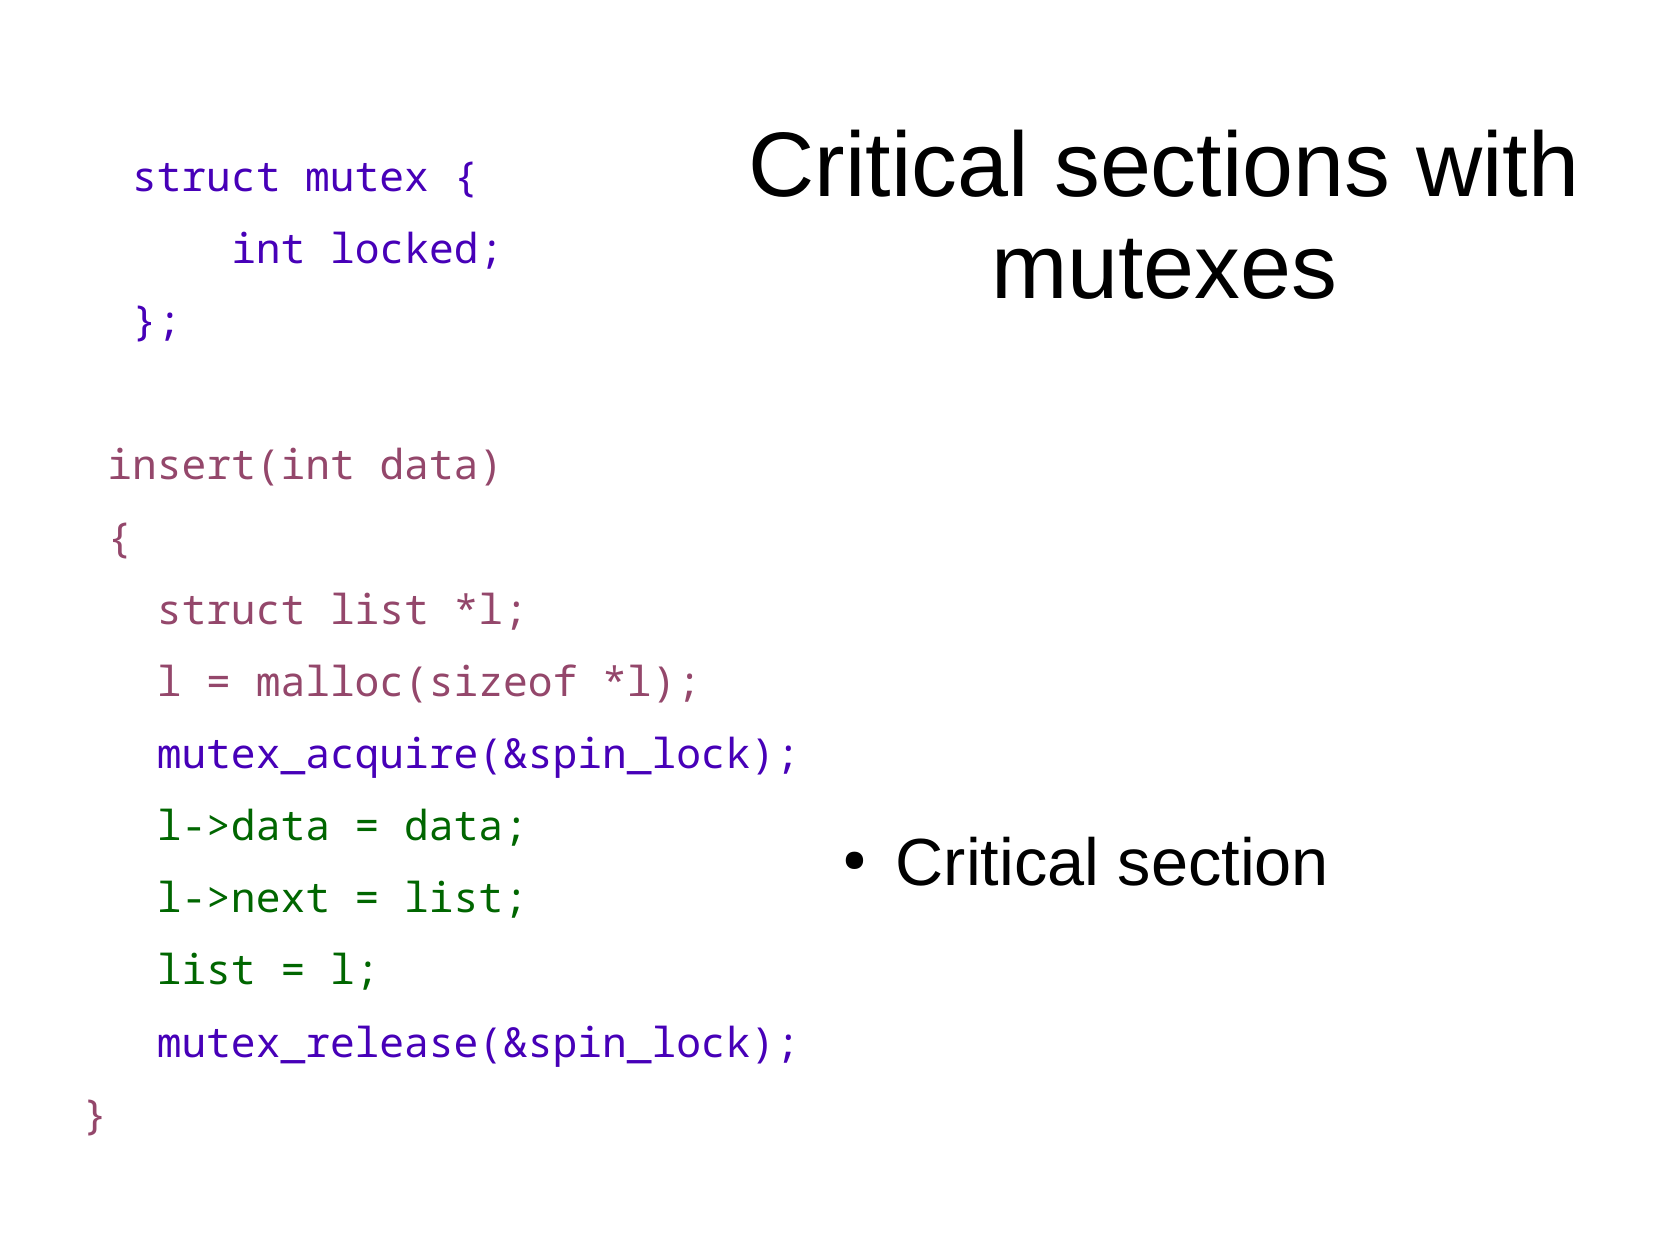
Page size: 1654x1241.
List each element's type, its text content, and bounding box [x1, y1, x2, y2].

list struct mutex { int locked; }; insert(int data) { struct list *l; l = malloc(sizeof *l); mutex_acquire(&spin_lock); l->data = data; l->next = list; list = l; mutex_release(&spin_lock); } [82, 75, 1571, 1163]
list Critical section [825, 825, 1571, 976]
title Critical sections with mutexes [716, 112, 1613, 320]
